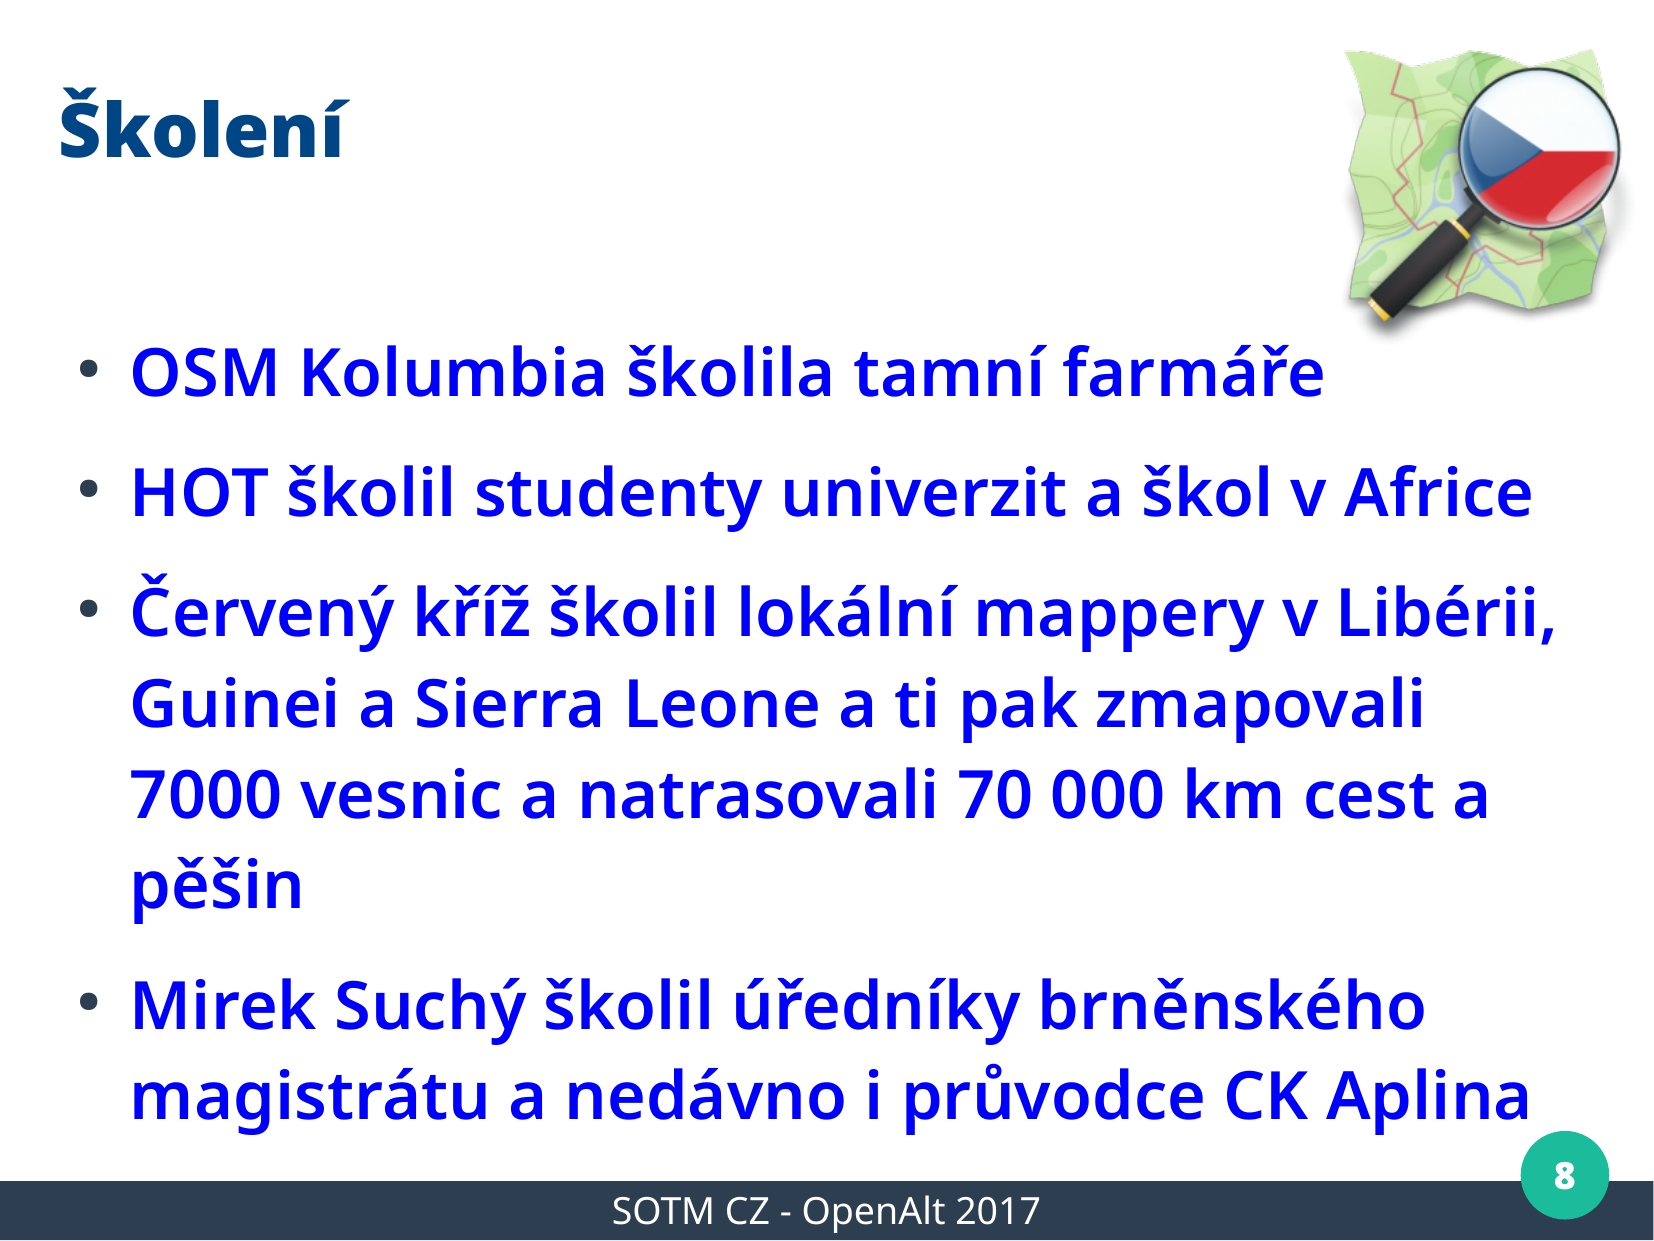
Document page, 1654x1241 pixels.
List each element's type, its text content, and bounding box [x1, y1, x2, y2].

list OSM Kolumbia školila tamní farmáře HOT školil studenty univerzit a škol v Africe Červený kříž školil lokální mappery v Libérii, Guinei a Sierra Leone a ti pak zmapovali 7000 vesnic a natrasovali 70 000 km cest a pěšin Mirek Suchý školil úředníky brněnského magistrátu a nedávno i průvodce CK Aplina [59, 324, 1595, 1152]
picture [1334, 49, 1635, 350]
title Školení [59, 49, 1347, 207]
